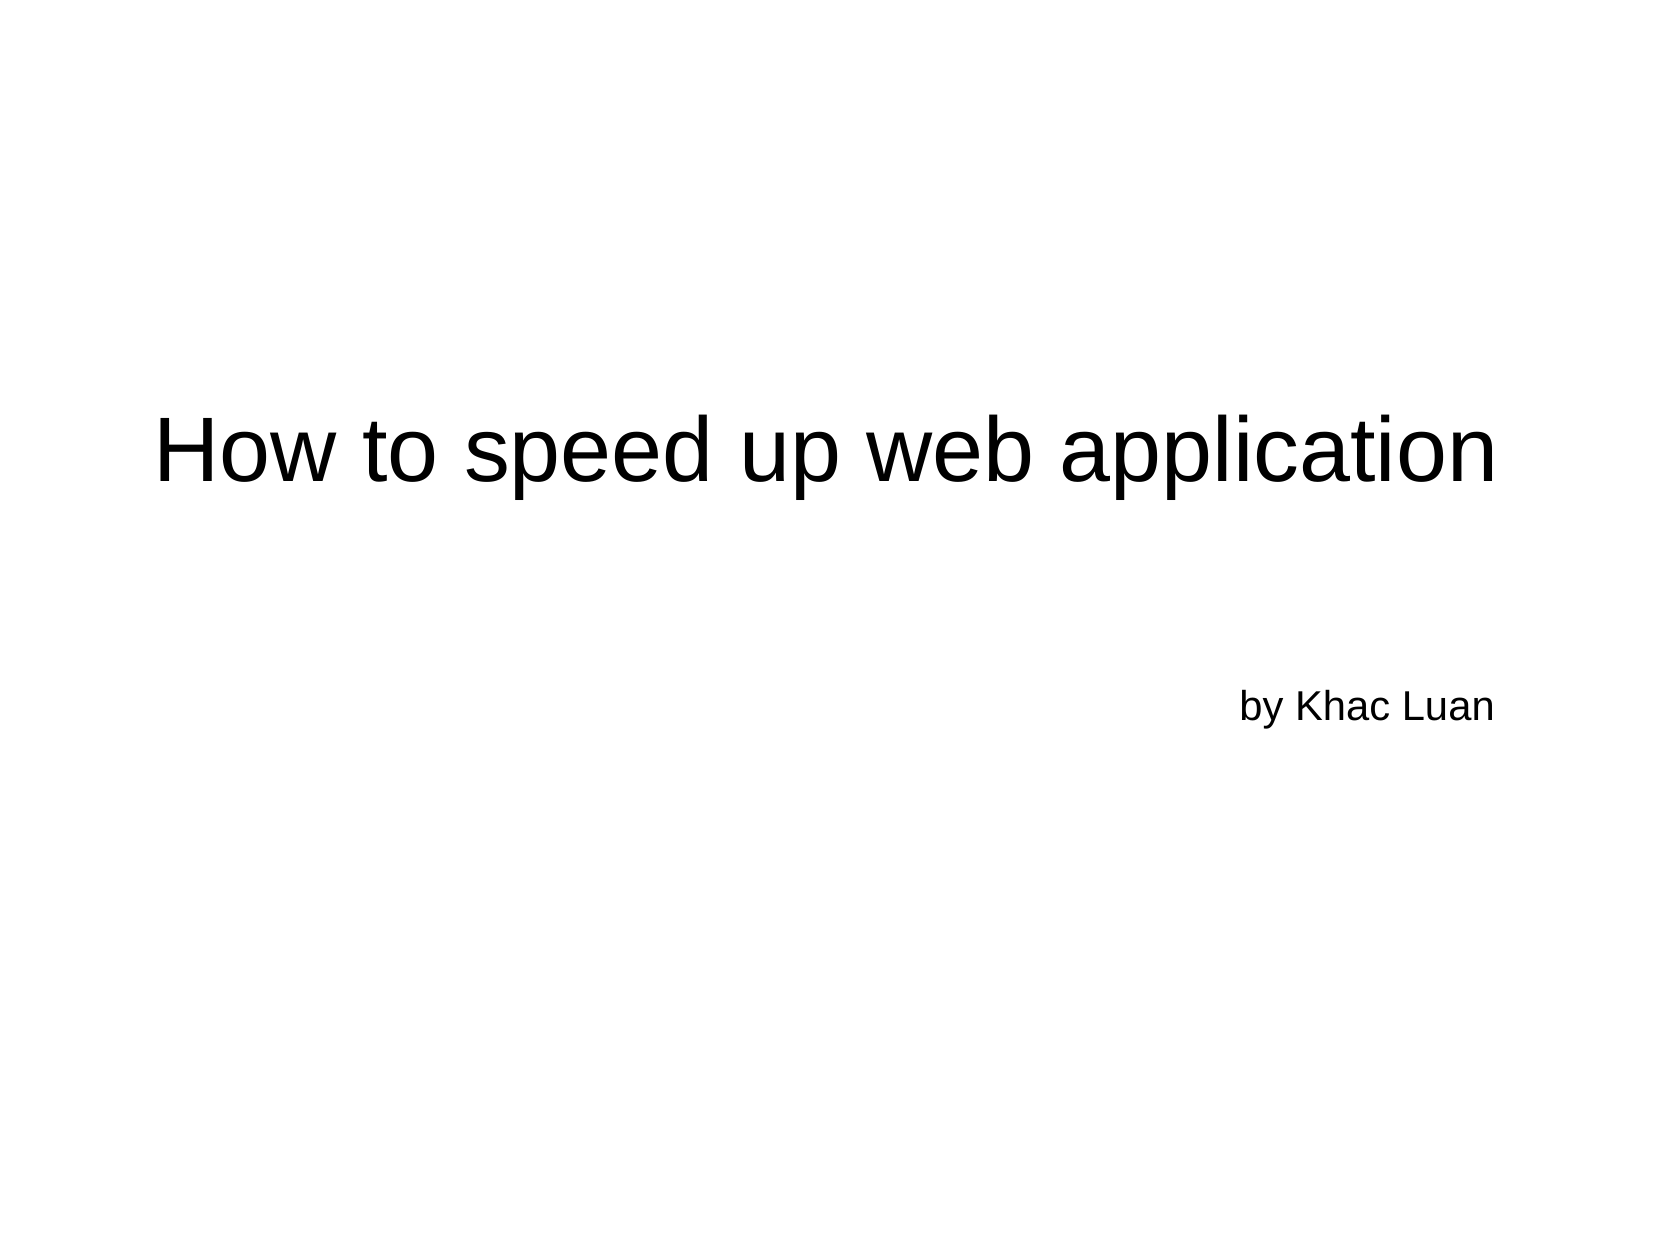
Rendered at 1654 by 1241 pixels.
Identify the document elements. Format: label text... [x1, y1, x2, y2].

text_box by Khac Luan [1212, 675, 1510, 746]
subtitle How to speed up web application [82, 90, 1571, 810]
